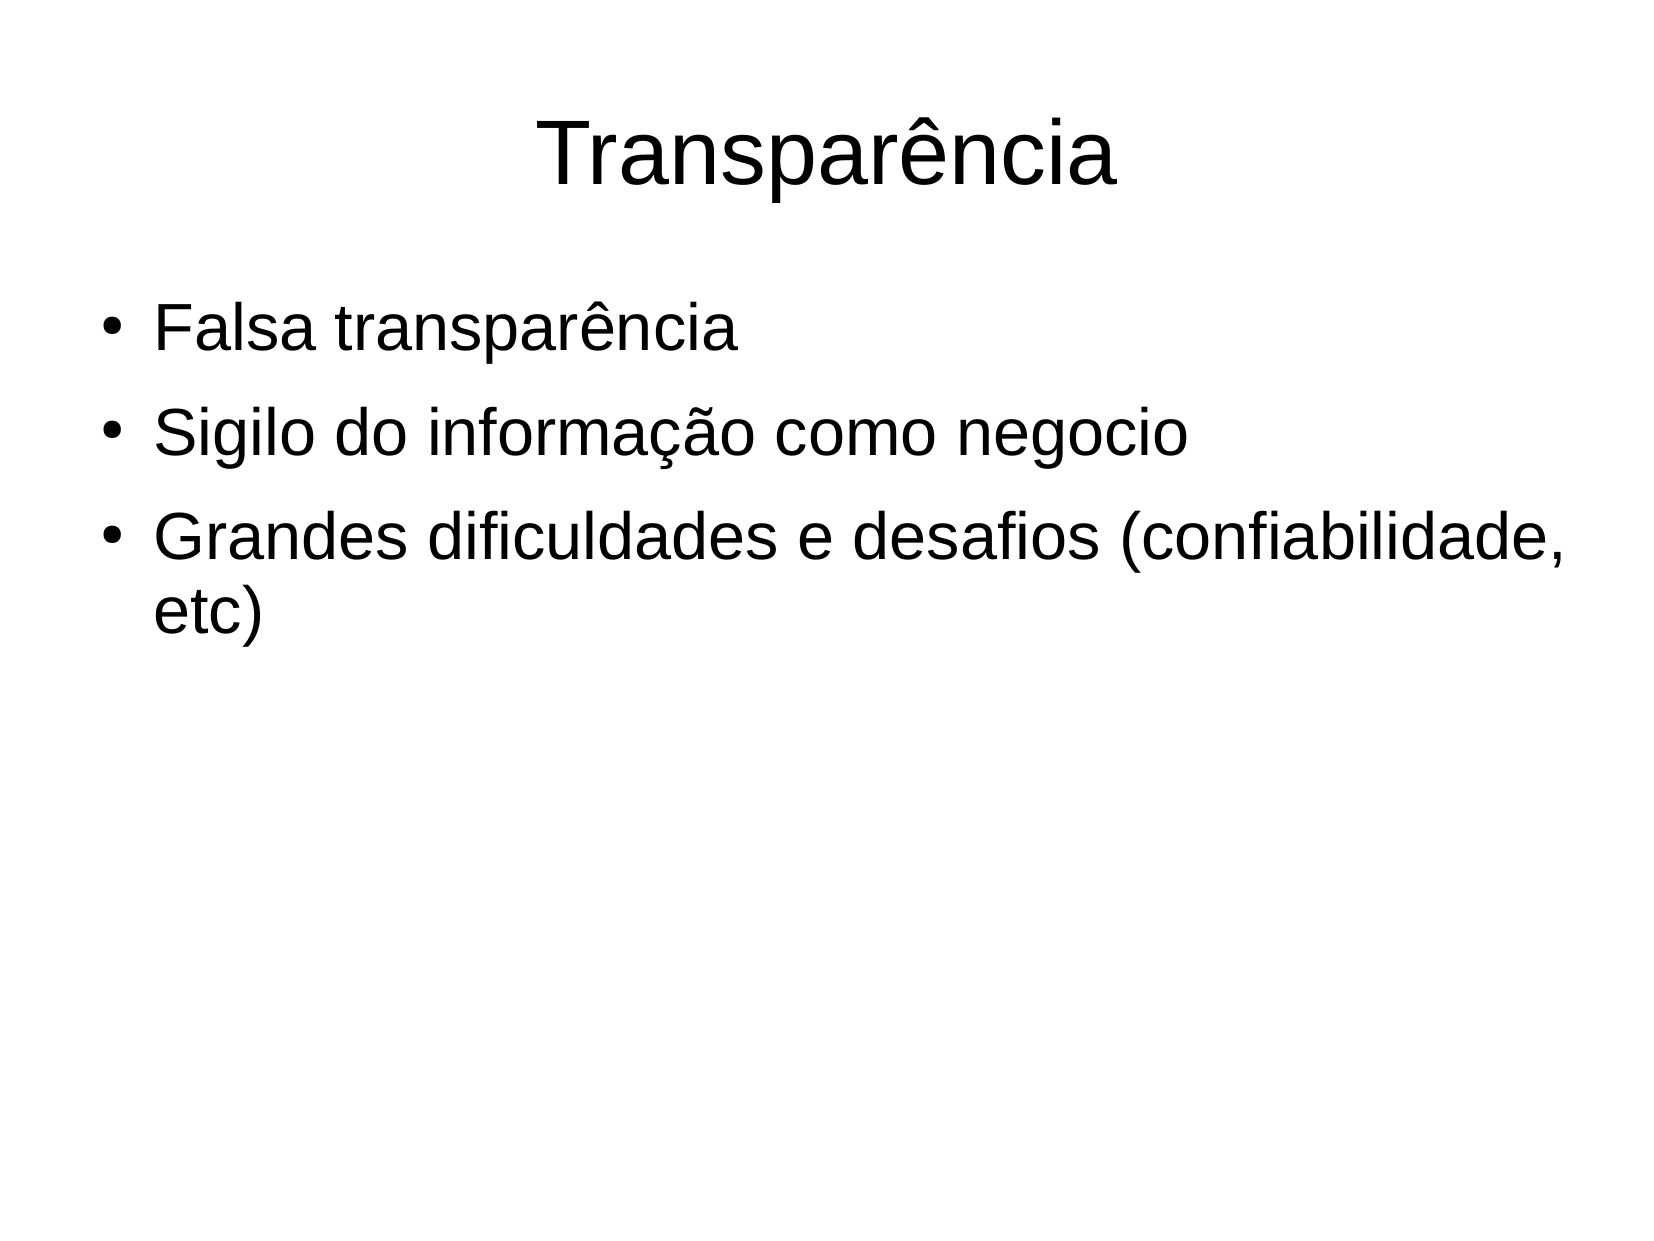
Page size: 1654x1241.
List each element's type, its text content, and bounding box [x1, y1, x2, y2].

list Falsa transparência Sigilo do informação como negocio Grandes dificuldades e desafios (confiabilidade, etc) [82, 290, 1571, 1010]
title Transparência [82, 49, 1571, 257]
